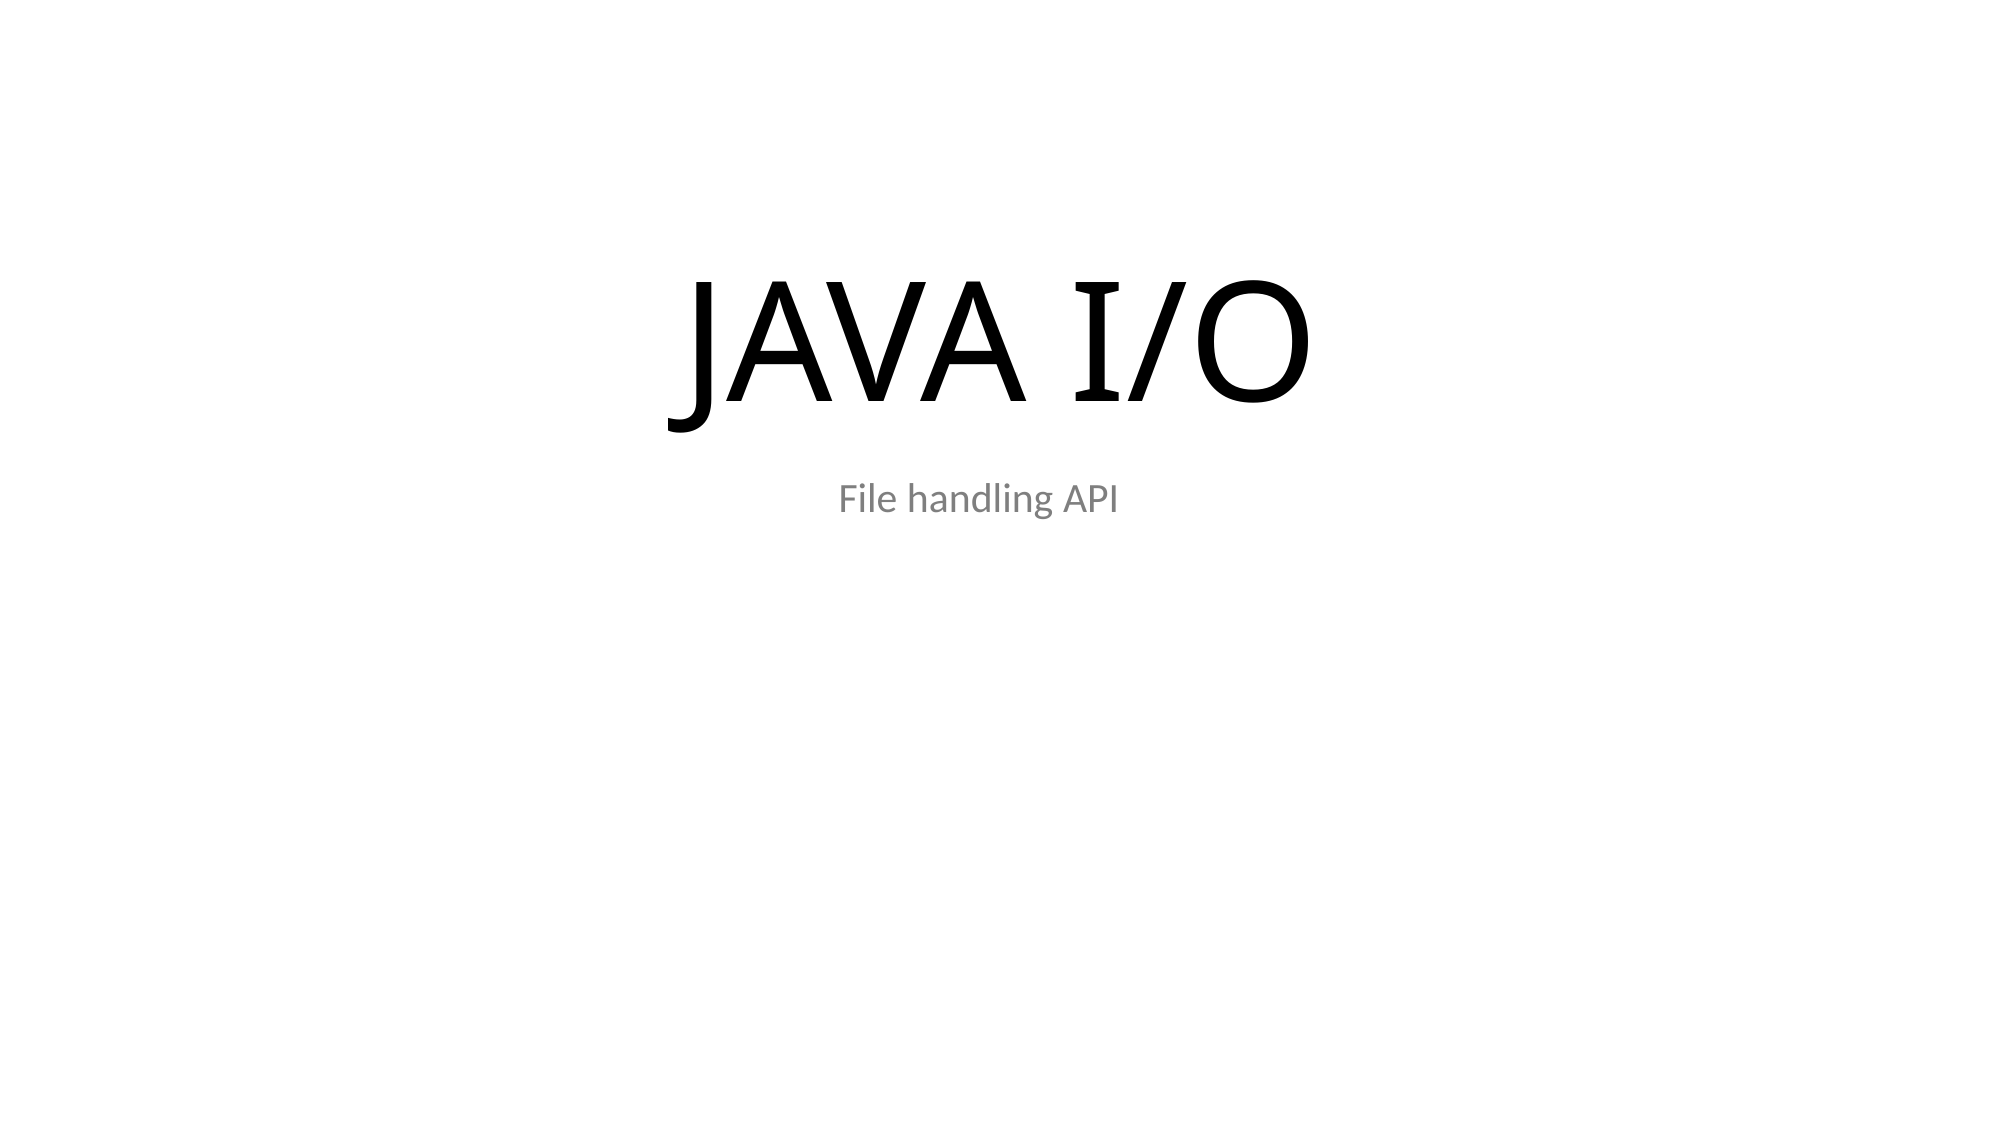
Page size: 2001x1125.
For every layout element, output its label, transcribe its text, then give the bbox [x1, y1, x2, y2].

title JAVA I/O [249, 190, 1750, 445]
subtitle File handling API [801, 469, 1157, 534]
